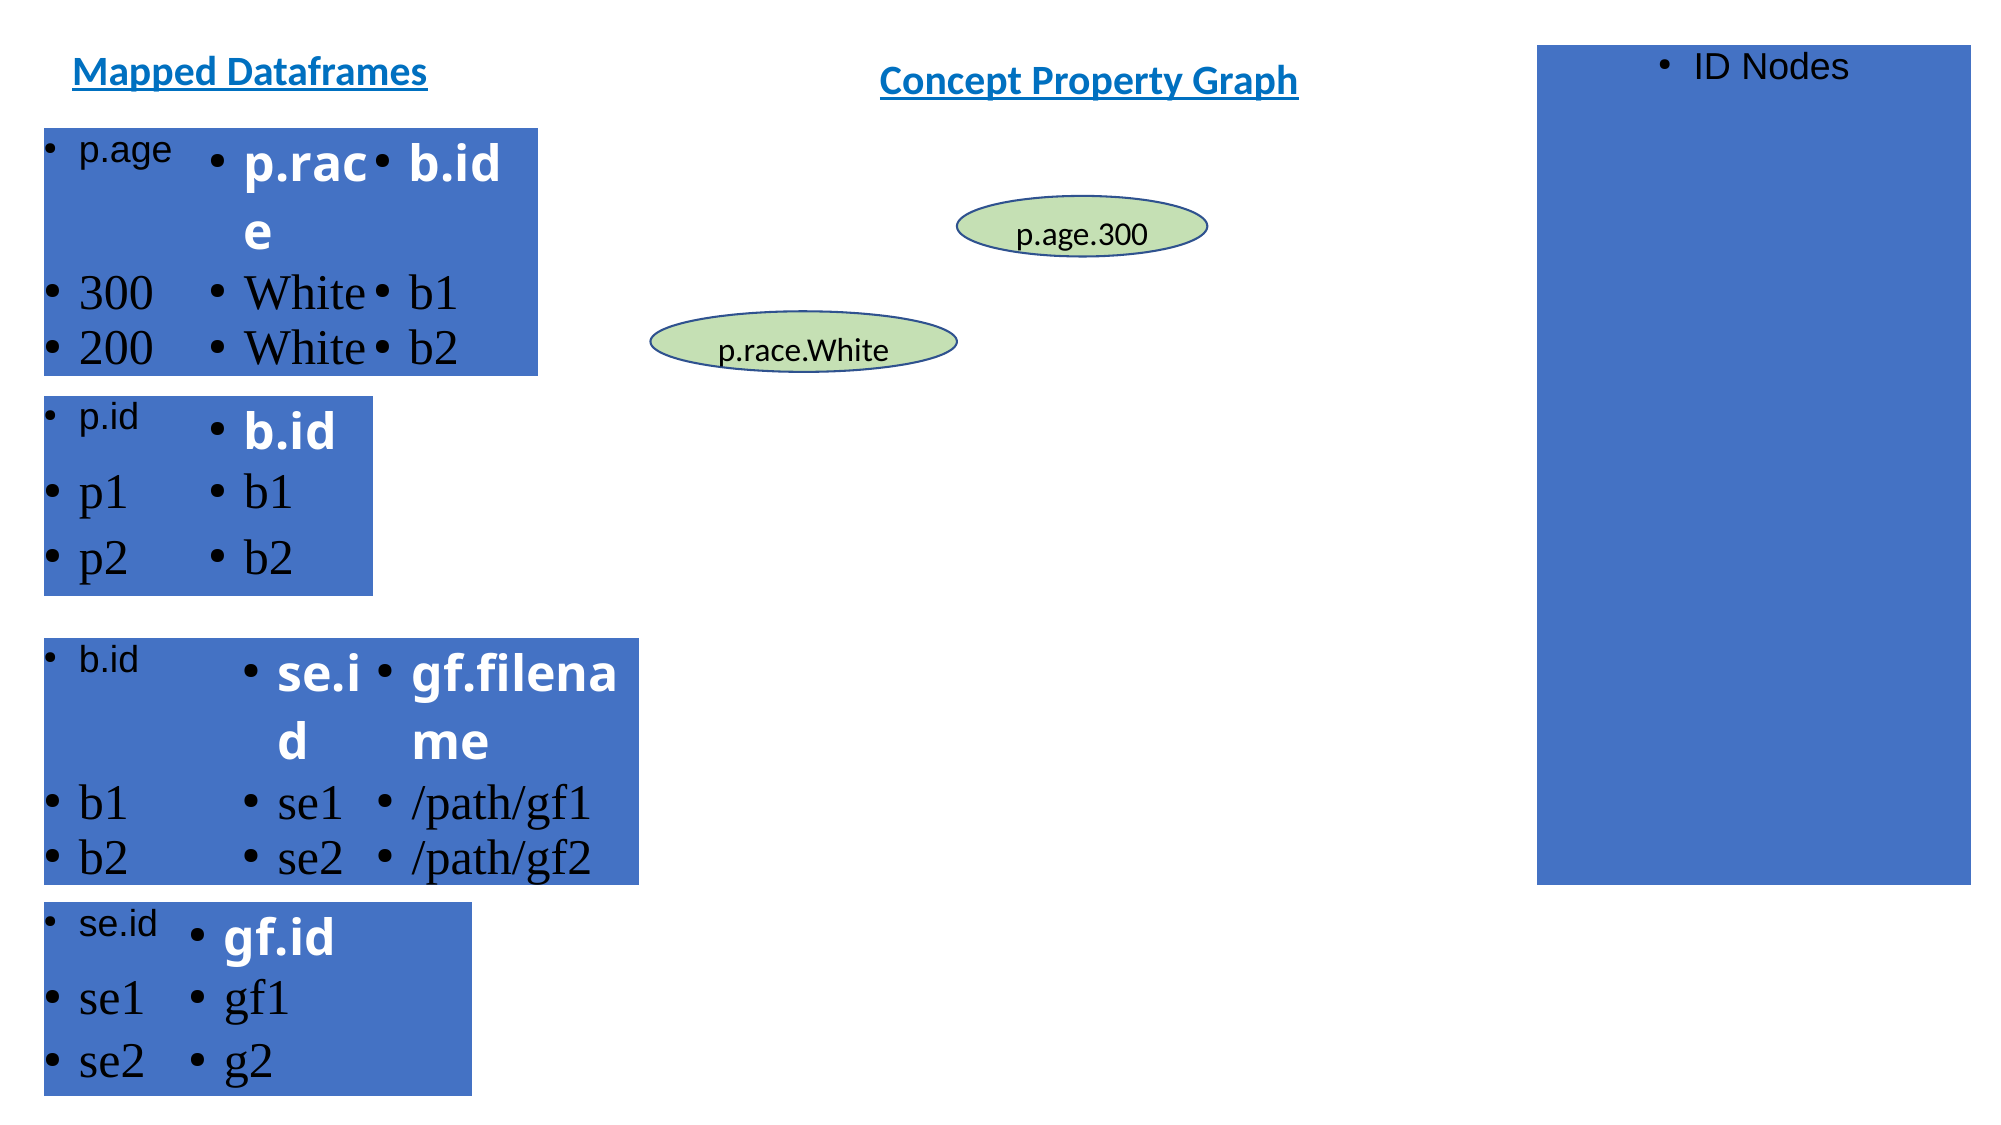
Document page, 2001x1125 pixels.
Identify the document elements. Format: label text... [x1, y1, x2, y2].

table_header ID Nodes [1537, 45, 1971, 105]
table_cell White [209, 265, 373, 320]
table_cell [1537, 105, 1971, 165]
table_cell b1 [209, 464, 373, 530]
table_header b.id [373, 128, 538, 265]
table_cell [1537, 405, 1971, 465]
table_header b.id [209, 396, 373, 464]
table_cell se2 [242, 830, 376, 885]
table_cell /path/gf2 [433, 853, 444, 873]
table_cell gf1 [189, 970, 472, 1033]
table_cell White [209, 320, 373, 376]
table_cell p2 [44, 530, 209, 596]
table_cell se2 [44, 1033, 189, 1096]
table_cell [1537, 765, 1971, 825]
table_cell /path/gf1 [433, 798, 444, 818]
table_header gf.filename [376, 638, 639, 775]
text_box p.race.White [650, 311, 957, 372]
table_cell p1 [44, 464, 209, 530]
table_cell [1537, 645, 1971, 705]
table_cell [1537, 705, 1971, 765]
table_header se.id [242, 638, 376, 775]
table_cell b1 [44, 775, 242, 830]
table_header p.age [44, 128, 209, 265]
table_cell 200 [44, 320, 209, 376]
table_cell [1537, 825, 1971, 885]
table_cell [1537, 345, 1971, 405]
table_header gf.id [189, 902, 472, 970]
table_cell /path/gf1 [376, 775, 639, 830]
table_header p.race [209, 128, 373, 265]
table_cell se1 [44, 970, 189, 1033]
table_cell /path/gf2 [376, 830, 639, 885]
table_cell b2 [373, 320, 538, 376]
table_cell b2 [44, 830, 242, 885]
table_cell [1537, 585, 1971, 645]
table_header p.id [44, 396, 209, 464]
table_cell [1537, 225, 1971, 285]
table_cell [1537, 165, 1971, 225]
table_cell b1 [373, 265, 538, 320]
table_cell b2 [209, 530, 373, 596]
table_header se.id [44, 902, 189, 970]
text_box p.age.300 [956, 195, 1208, 257]
table_cell [1537, 285, 1971, 345]
text_box Concept Property Graph [865, 45, 1318, 111]
table_cell se1 [242, 775, 376, 830]
table_cell [1537, 465, 1971, 525]
text_box Mapped Dataframes [57, 36, 446, 102]
table_cell 300 [44, 265, 209, 320]
table_cell g2 [189, 1033, 472, 1096]
table_cell [1537, 525, 1971, 585]
table_header b.id [44, 638, 242, 775]
